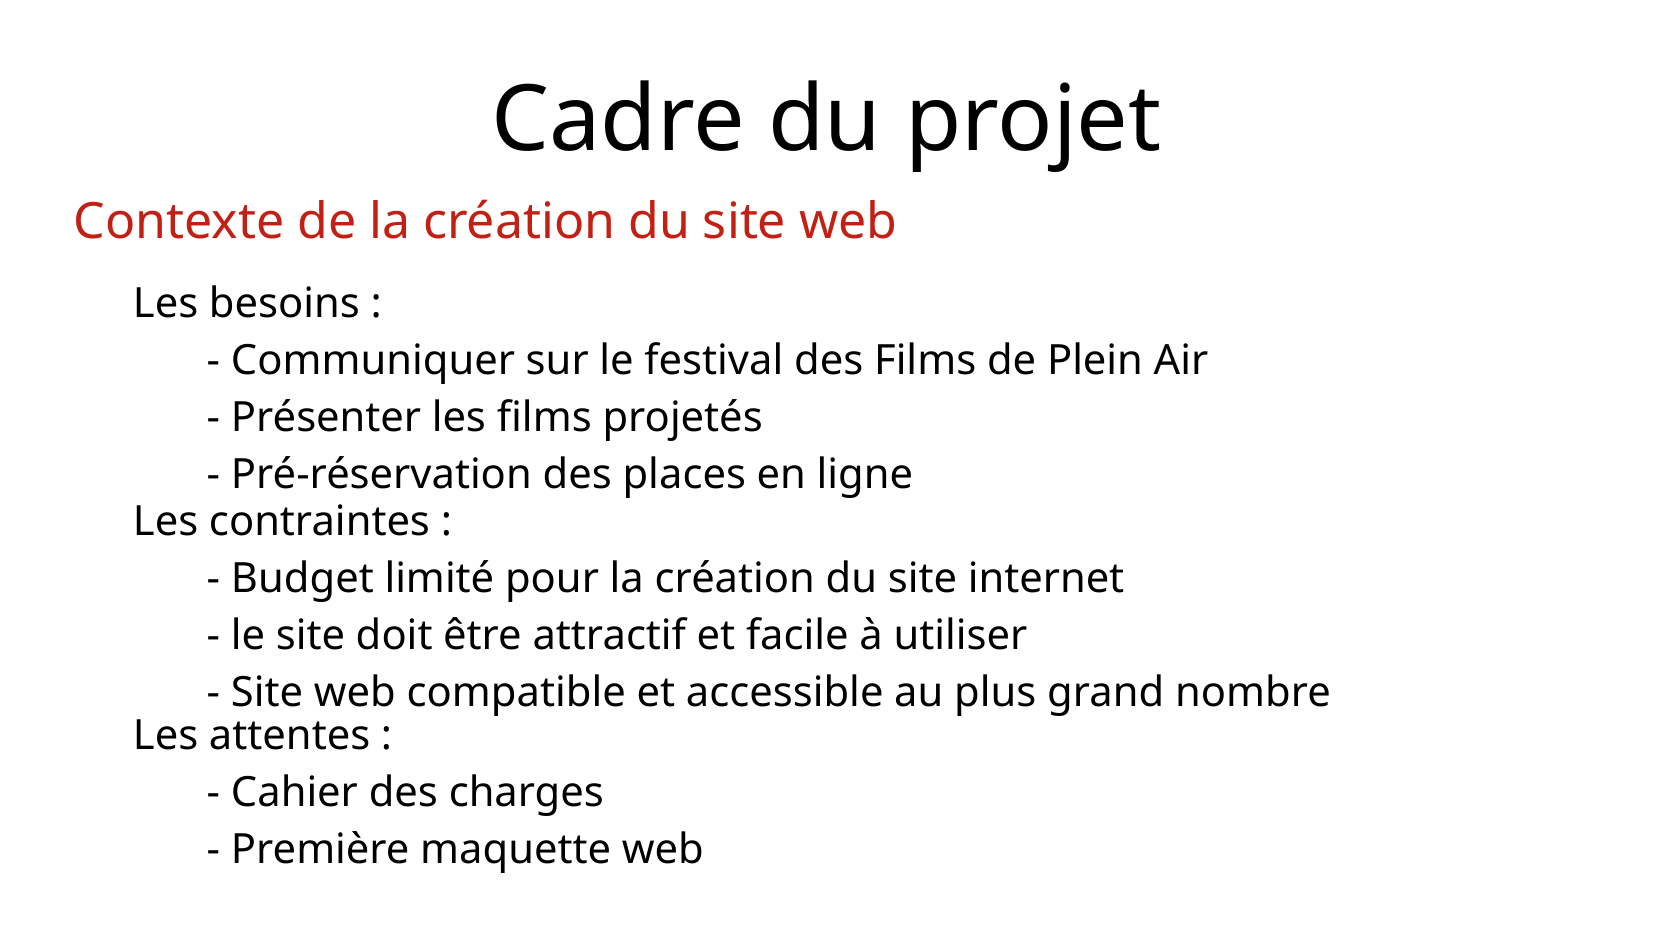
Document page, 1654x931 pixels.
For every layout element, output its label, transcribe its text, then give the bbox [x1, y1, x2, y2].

title Cadre du projet [82, 37, 1571, 193]
text_box Les attentes : - Cahier des charges - Première maquette web [118, 697, 739, 865]
text_box Les contraintes : - Budget limité pour la création du site internet - le site doit être attractif et facile à utiliser - Site web compatible et accessible au plus grand nombre [118, 483, 1388, 702]
text_box Les besoins : - Communiquer sur le festival des Films de Plein Air - Présenter les films projetés - Pré-réservation des places en ligne [118, 265, 1270, 483]
text_box Contexte de la création du site web [59, 177, 945, 253]
